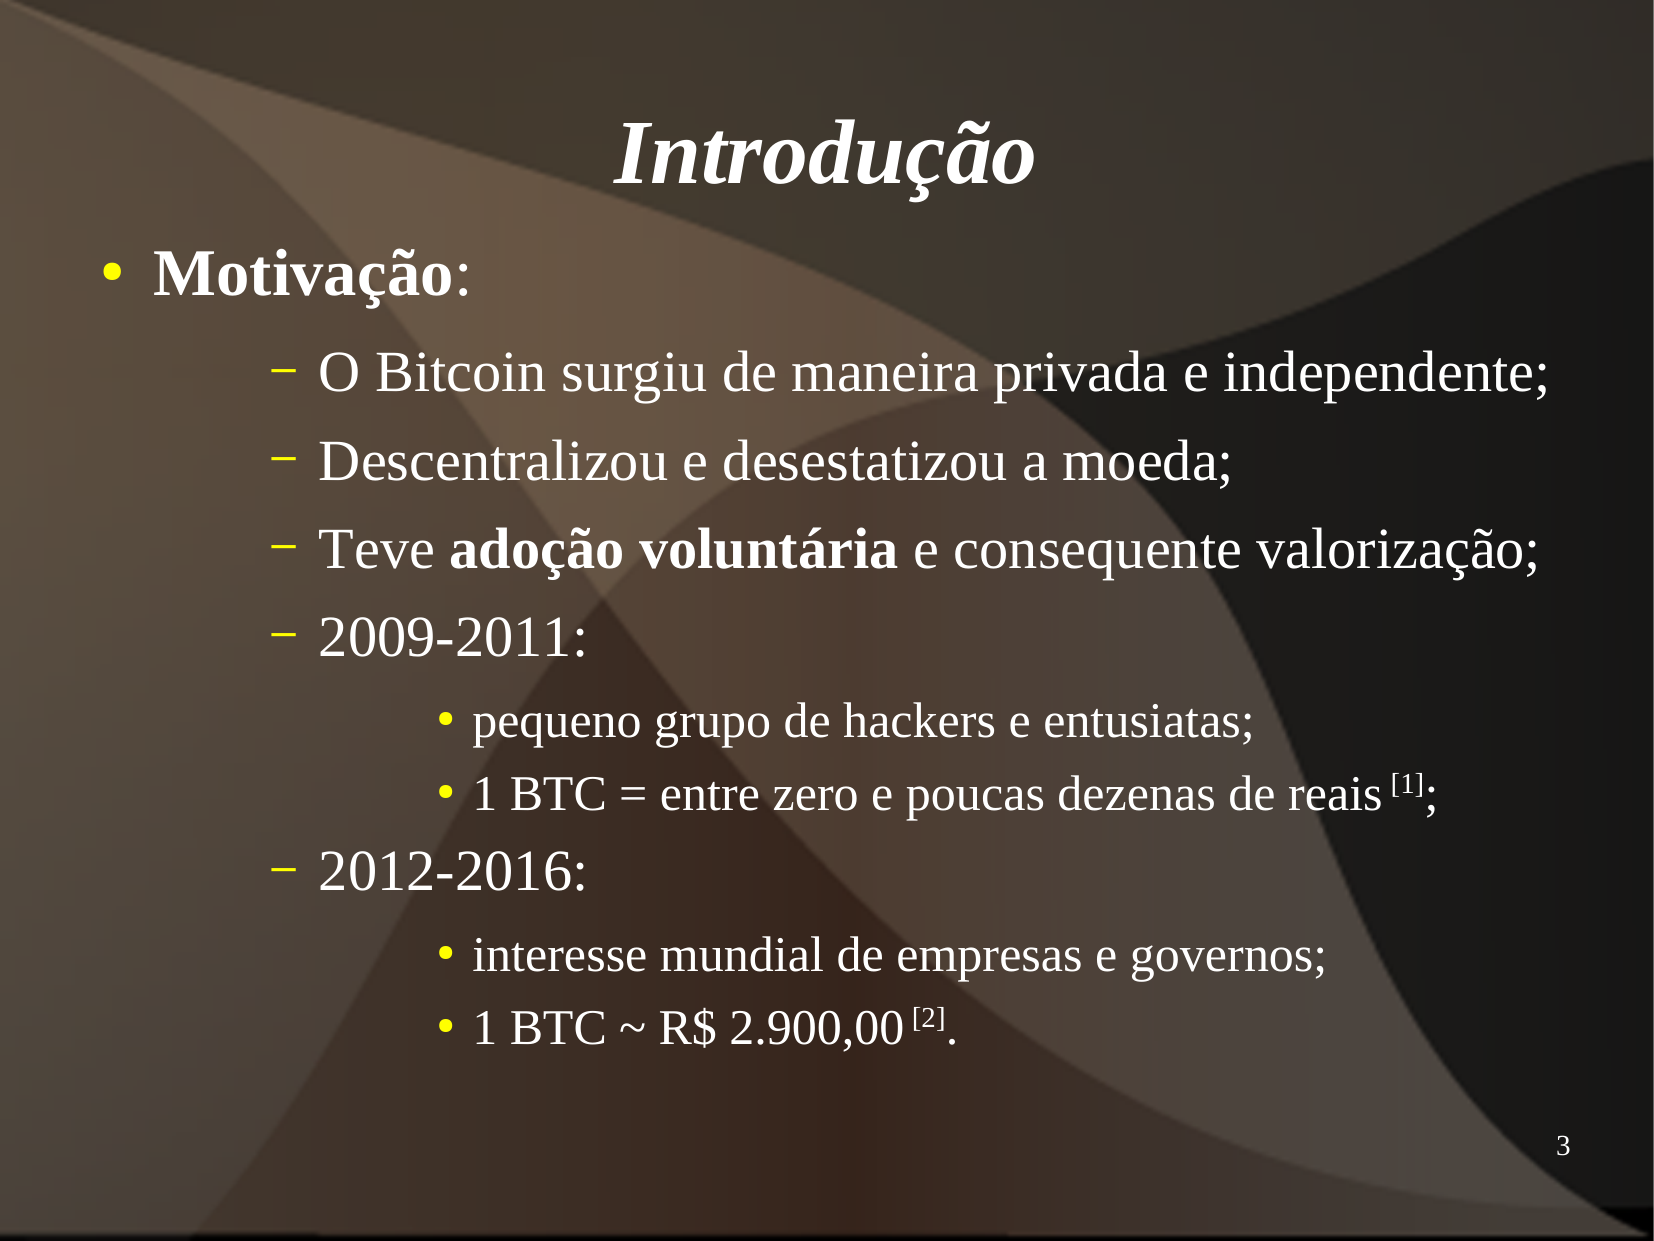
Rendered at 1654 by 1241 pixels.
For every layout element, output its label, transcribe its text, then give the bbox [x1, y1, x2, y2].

picture [0, 0, 1654, 1241]
list Motivação: O Bitcoin surgiu de maneira privada e independente; Descentralizou e desestatizou a moeda; Teve adoção voluntária e consequente valorização; 2009-2011: pequeno grupo de hackers e entusiatas; 1 BTC = entre zero e poucas dezenas de reais [1]; 2012-2016: interesse mundial de empresas e governos; 1 BTC ~ R$ 2.900,00 [2]. [82, 236, 1560, 1060]
title Introdução [82, 49, 1571, 257]
